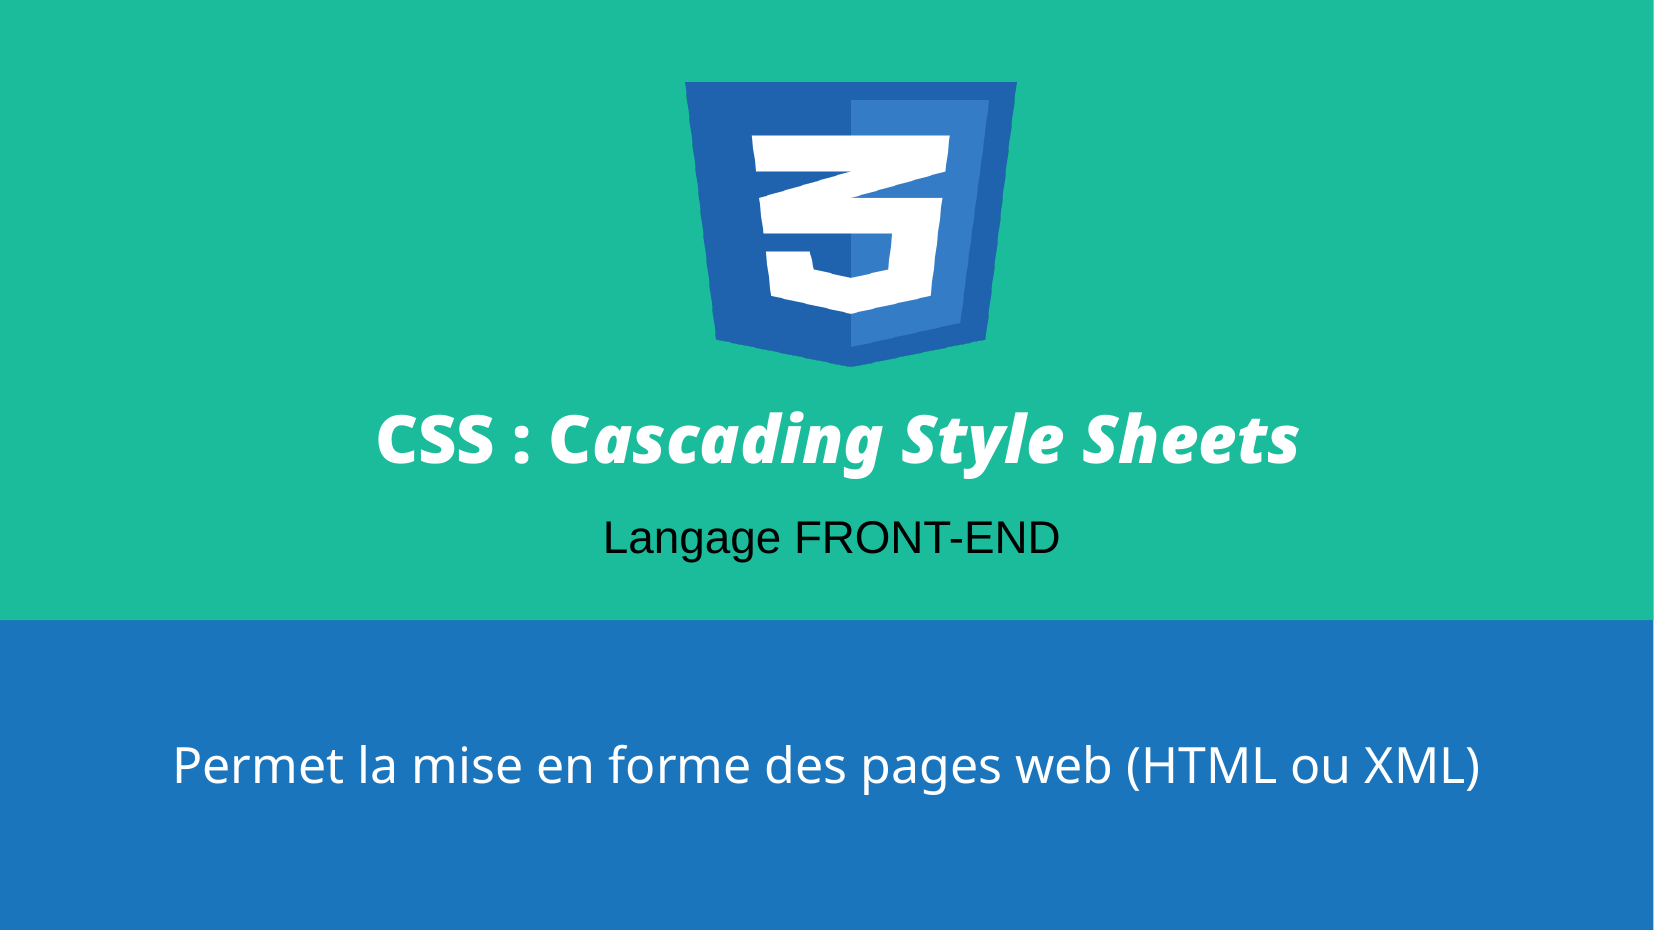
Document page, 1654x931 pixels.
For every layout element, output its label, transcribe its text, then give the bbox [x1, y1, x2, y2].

text_box Langage FRONT-END [588, 504, 1111, 626]
picture [661, 82, 1040, 367]
subtitle Permet la mise en forme des pages web (HTML ou XML) [59, 642, 1595, 886]
title CSS : Cascading Style Sheets [70, 401, 1607, 520]
